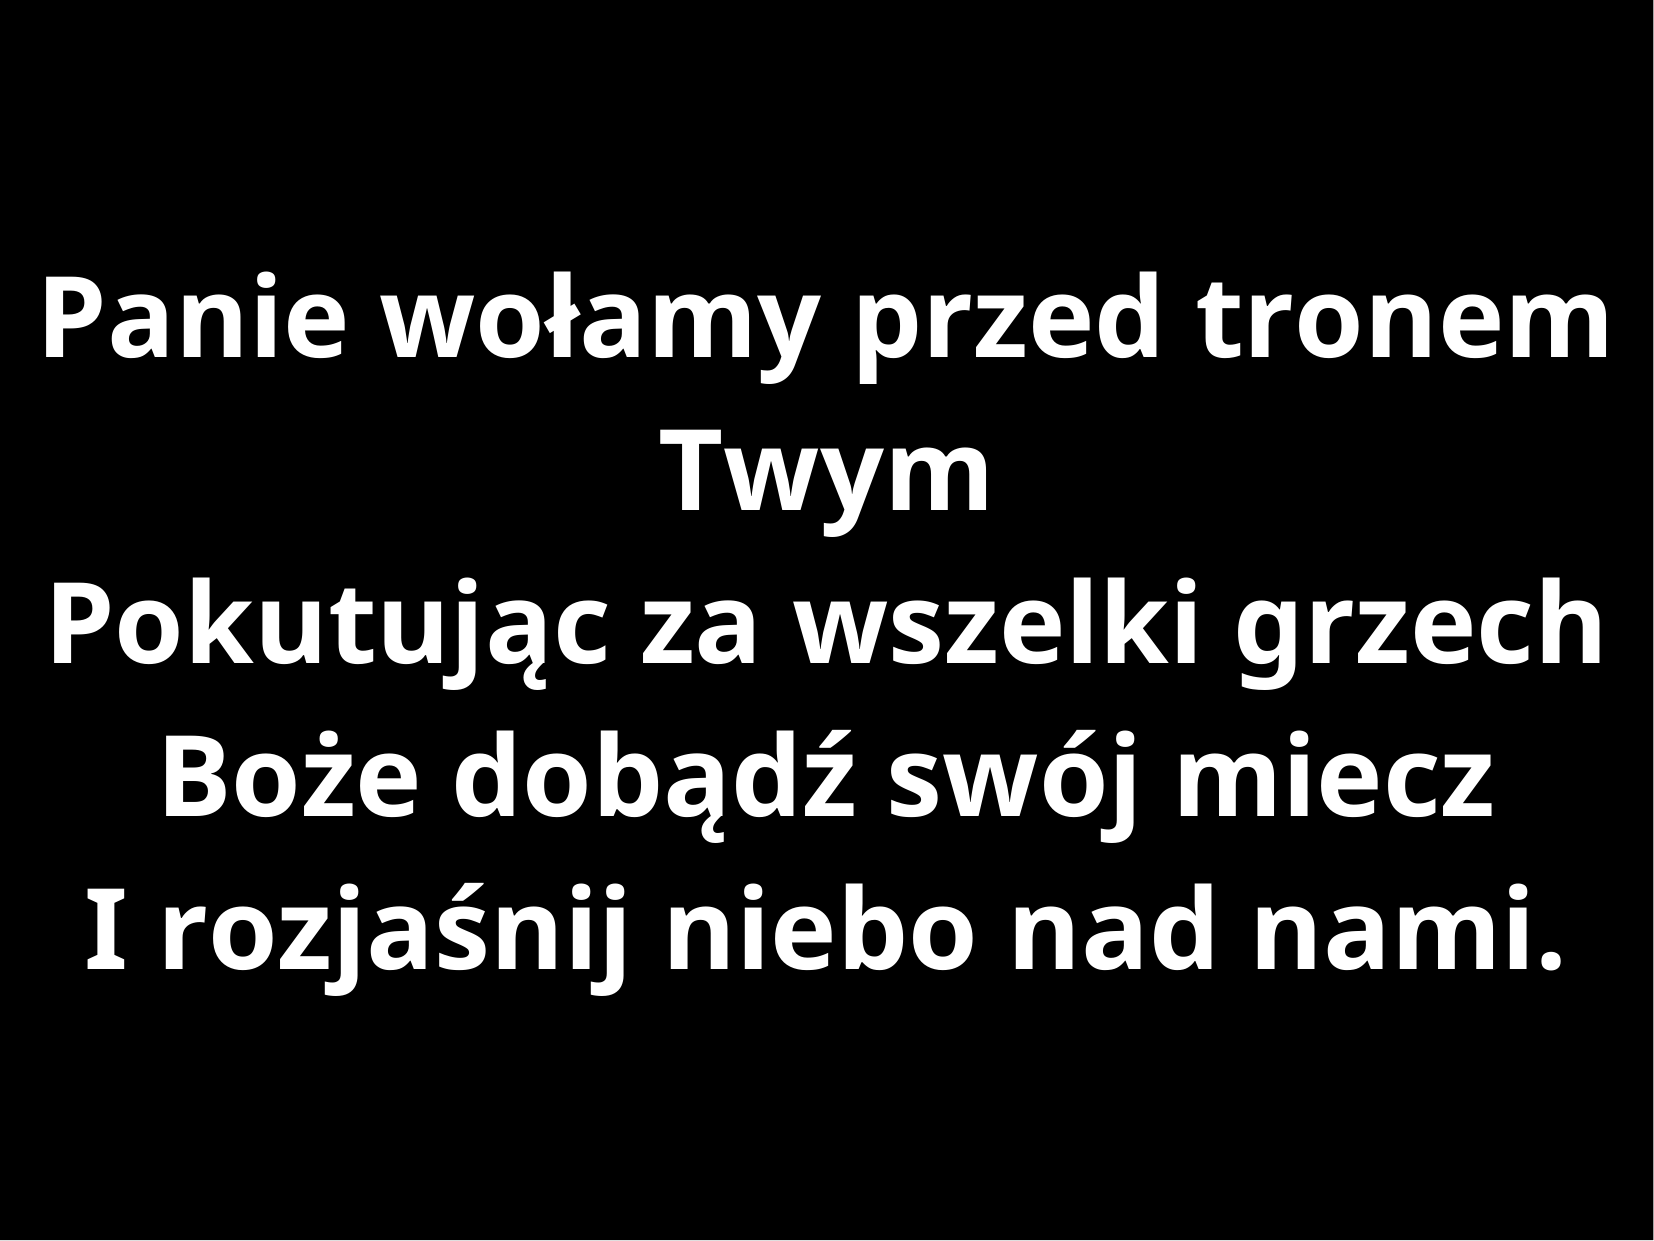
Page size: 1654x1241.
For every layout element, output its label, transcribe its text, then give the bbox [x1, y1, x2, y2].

title Panie wołamy przed tronem Twym Pokutując za wszelki grzech Boże dobądź swój miecz I rozjaśnij niebo nad nami. [0, 0, 1654, 1241]
